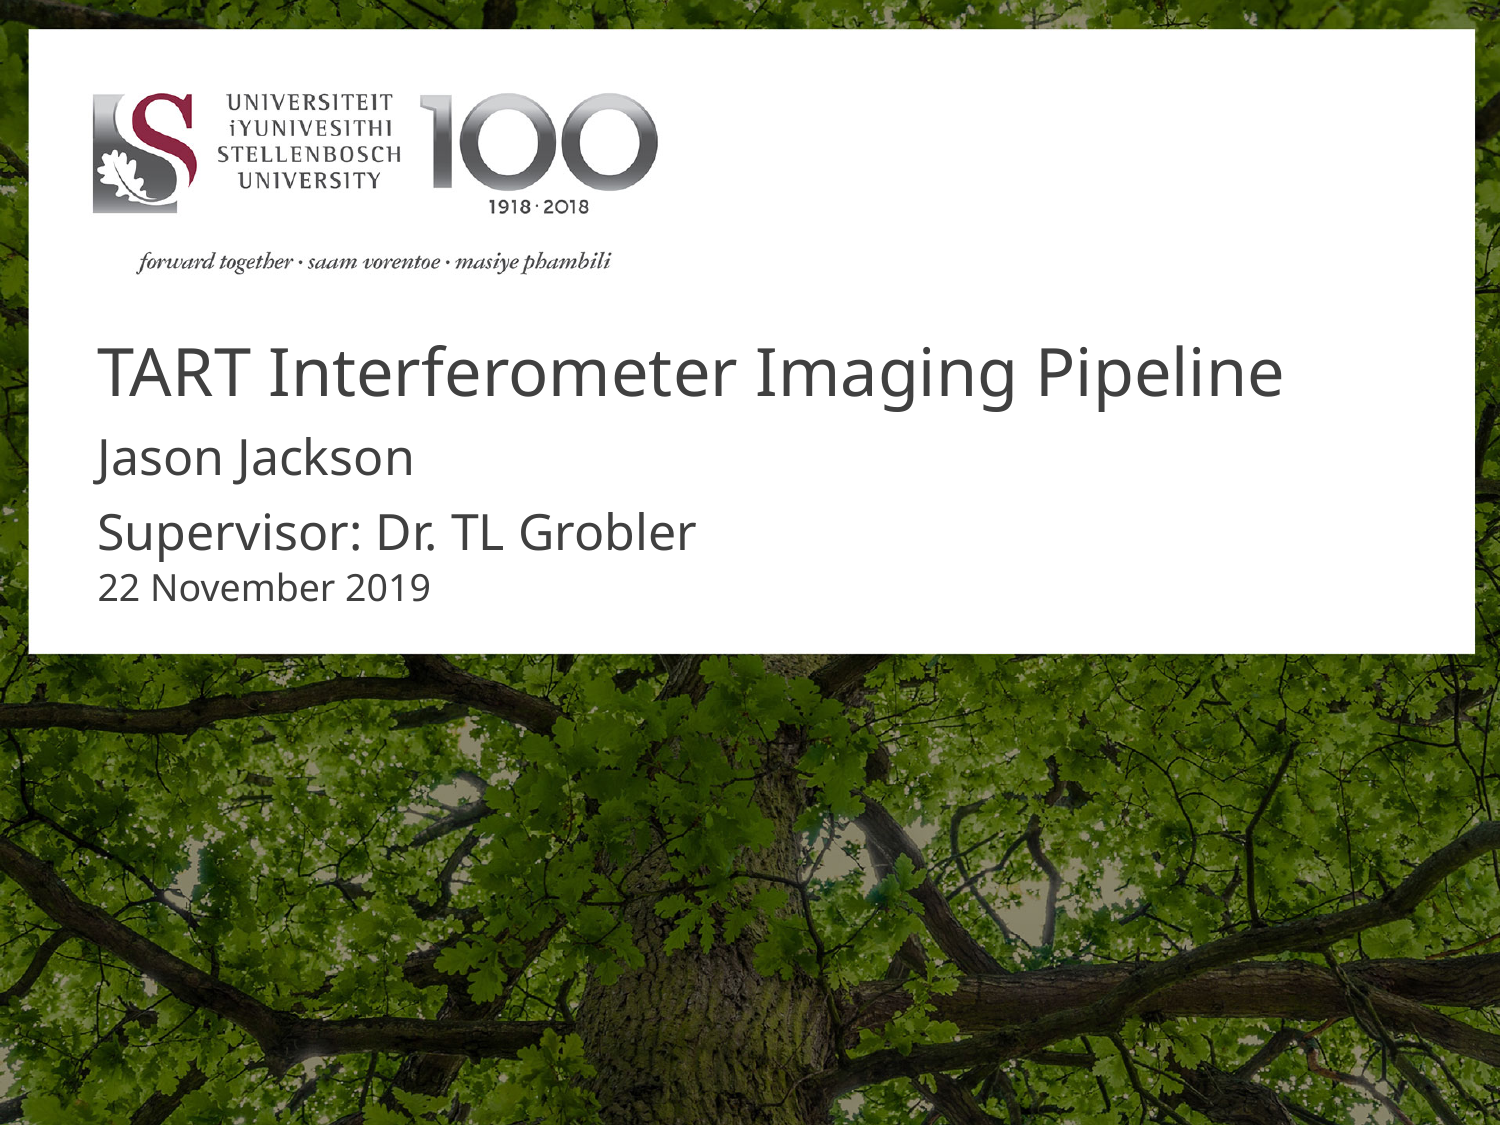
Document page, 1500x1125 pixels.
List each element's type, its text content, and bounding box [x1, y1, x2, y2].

picture [0, 0, 1500, 1125]
subtitle Jason Jackson Supervisor: Dr. TL Grobler [82, 425, 1417, 543]
title TART Interferometer Imaging Pipeline [82, 262, 1417, 419]
slide_number 22 November 2019 [82, 556, 485, 617]
